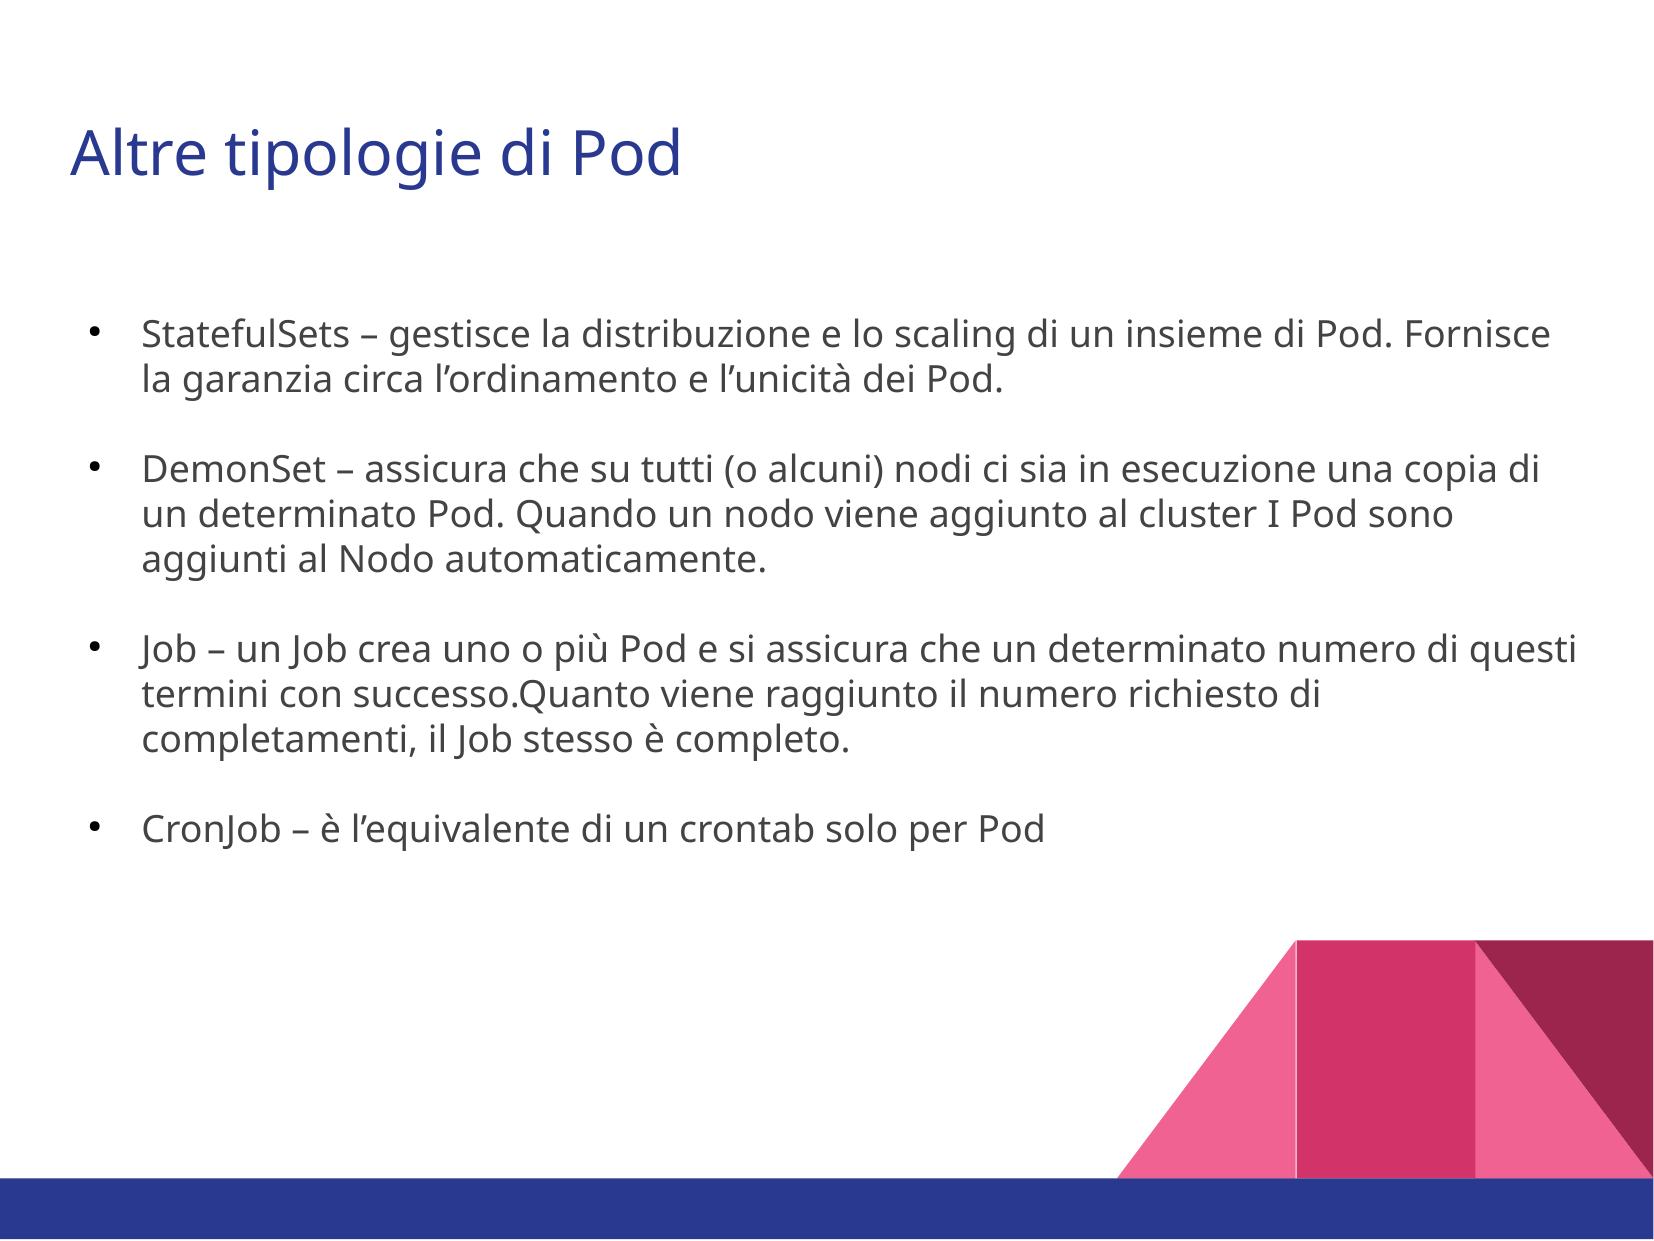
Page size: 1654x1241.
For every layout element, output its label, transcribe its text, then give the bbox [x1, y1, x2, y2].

title Altre tipologie di Pod [55, 98, 1597, 245]
list StatefulSets – gestisce la distribuzione e lo scaling di un insieme di Pod. Fornisce la garanzia circa l’ordinamento e l’unicità dei Pod. DemonSet – assicura che su tutti (o alcuni) nodi ci sia in esecuzione una copia di un determinato Pod. Quando un nodo viene aggiunto al cluster I Pod sono aggiunti al Nodo automaticamente. Job – un Job crea uno o più Pod e si assicura che un determinato numero di questi termini con successo.Quanto viene raggiunto il numero richiesto di completamenti, il Job stesso è completo. CronJob – è l’equivalente di un crontab solo per Pod [55, 295, 1597, 1101]
